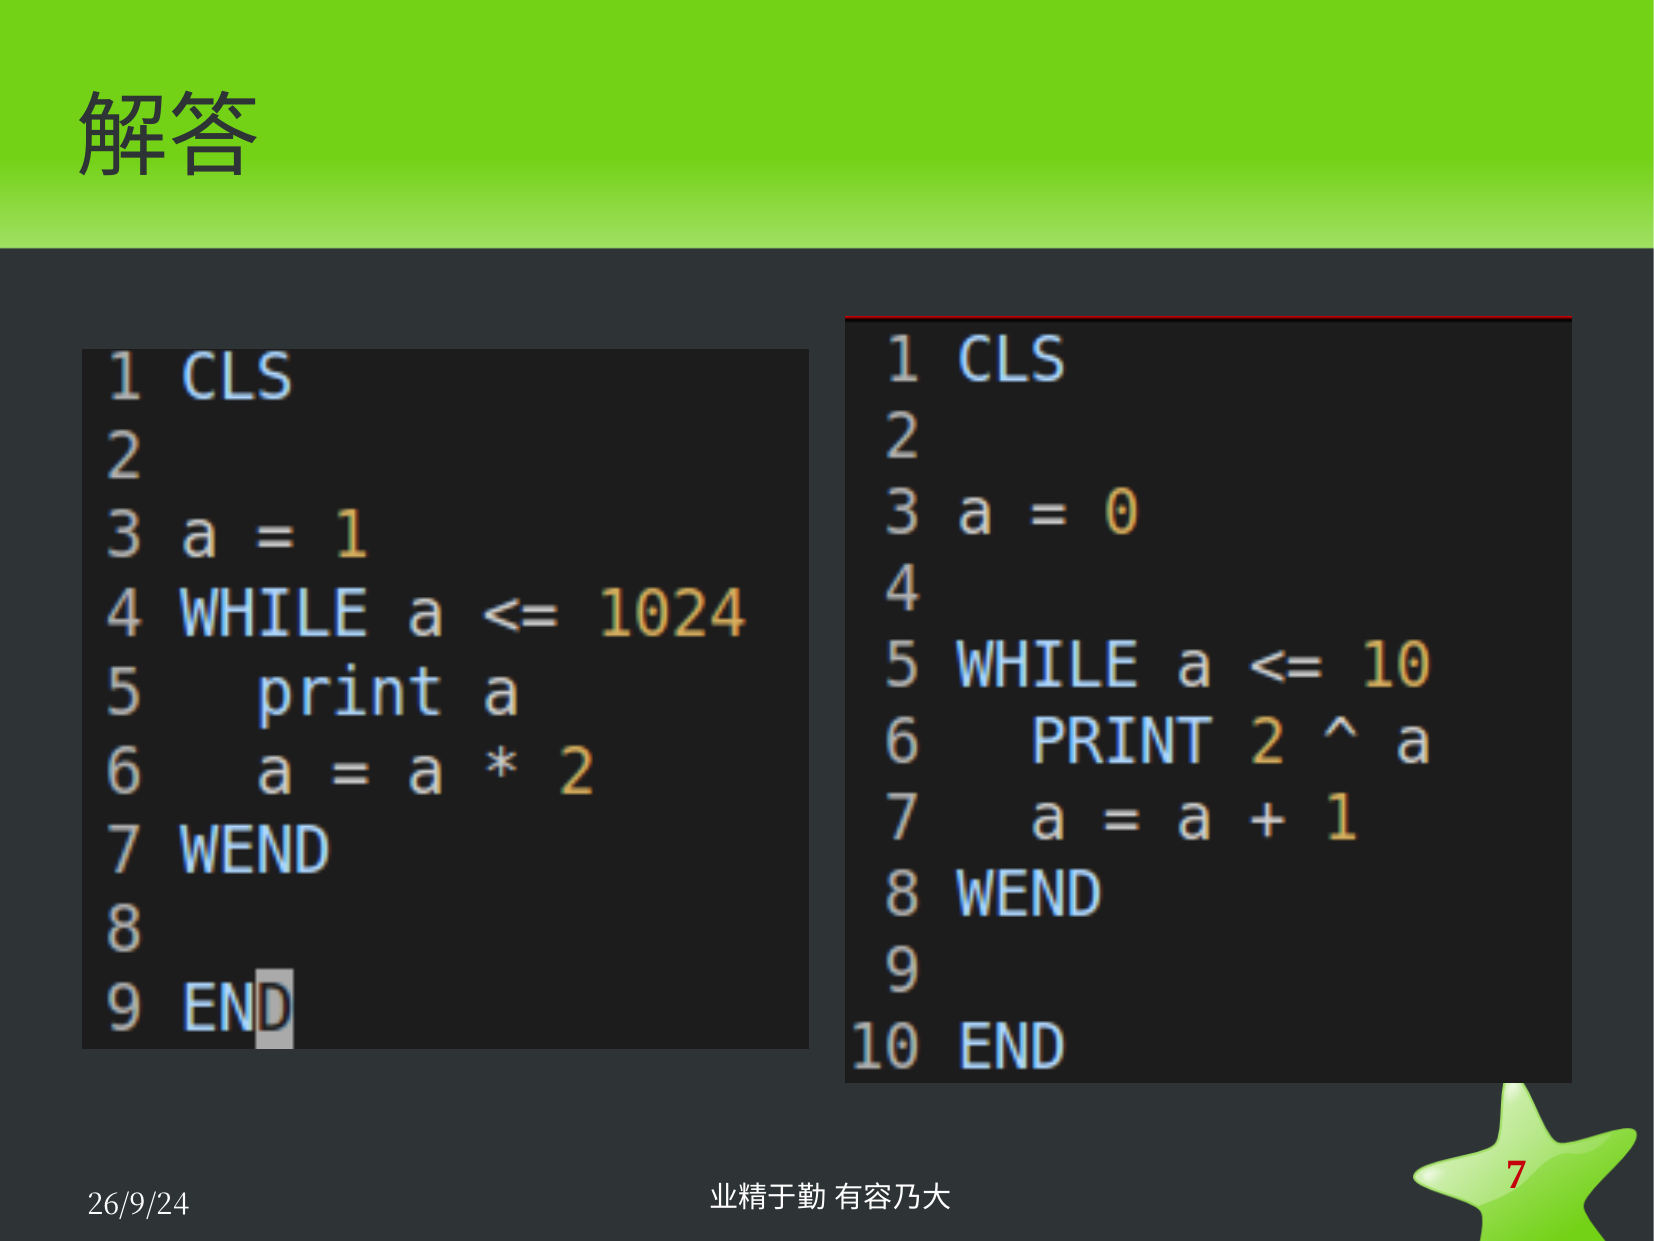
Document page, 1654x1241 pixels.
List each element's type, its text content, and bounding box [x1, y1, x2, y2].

title 解答 [76, 29, 1565, 237]
picture [0, 0, 1654, 1241]
